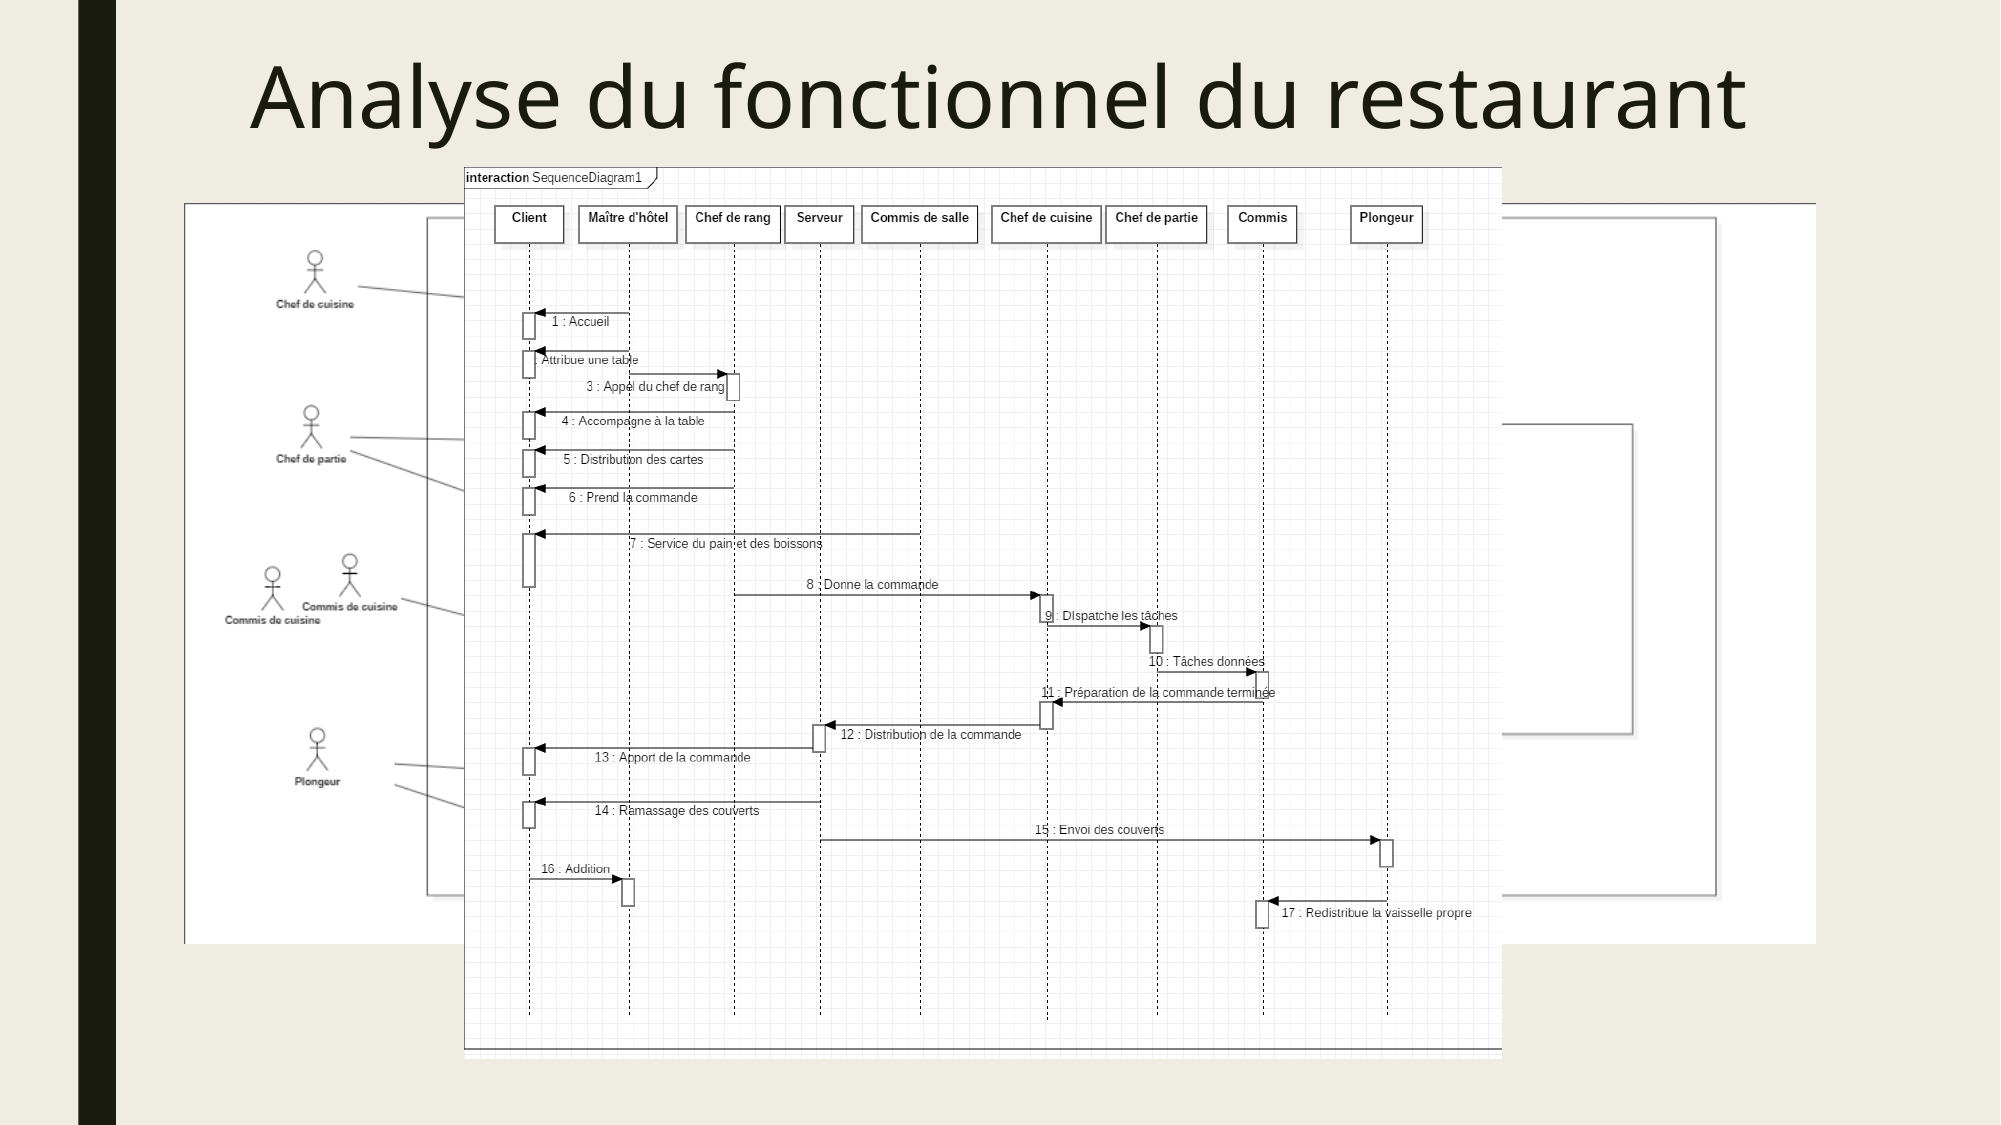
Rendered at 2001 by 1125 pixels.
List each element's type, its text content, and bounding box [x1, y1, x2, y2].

picture [184, 167, 1816, 1059]
title Analyse du fonctionnel du restaurant [212, 47, 1788, 178]
